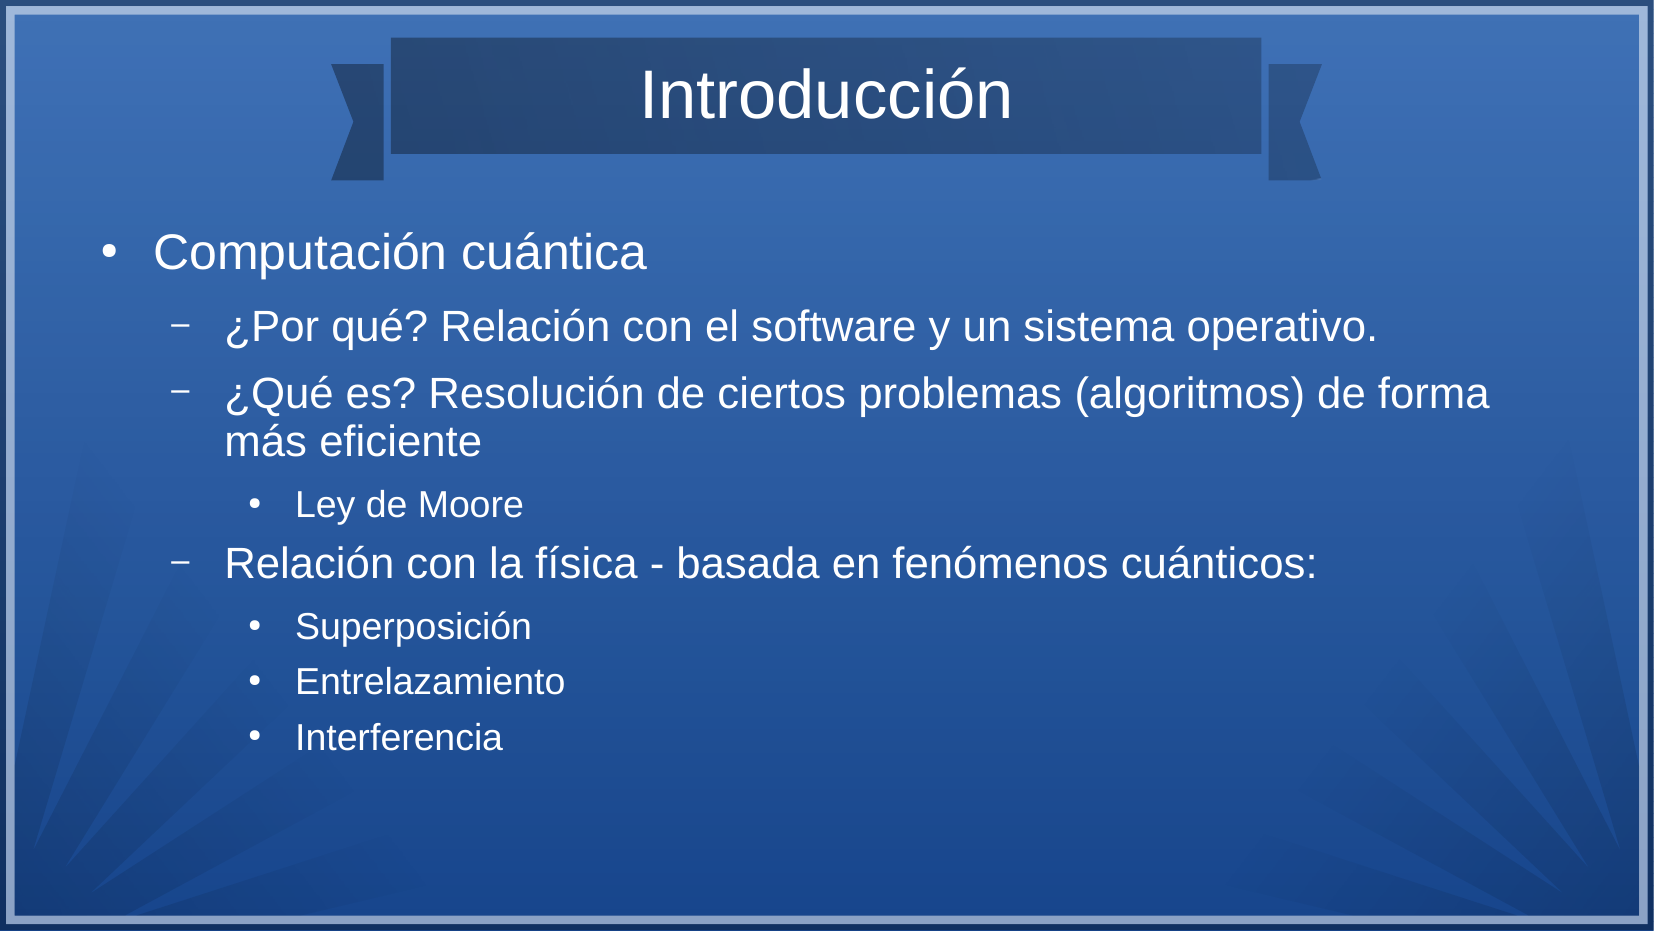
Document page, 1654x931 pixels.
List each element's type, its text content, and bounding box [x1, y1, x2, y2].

list Computación cuántica ¿Por qué? Relación con el software y un sistema operativo. ¿Qué es? Resolución de ciertos problemas (algoritmos) de forma más eficiente Ley de Moore Relación con la física - basada en fenómenos cuánticos: Superposición Entrelazamiento Interferencia [82, 224, 1571, 848]
title Introducción [389, 35, 1264, 154]
